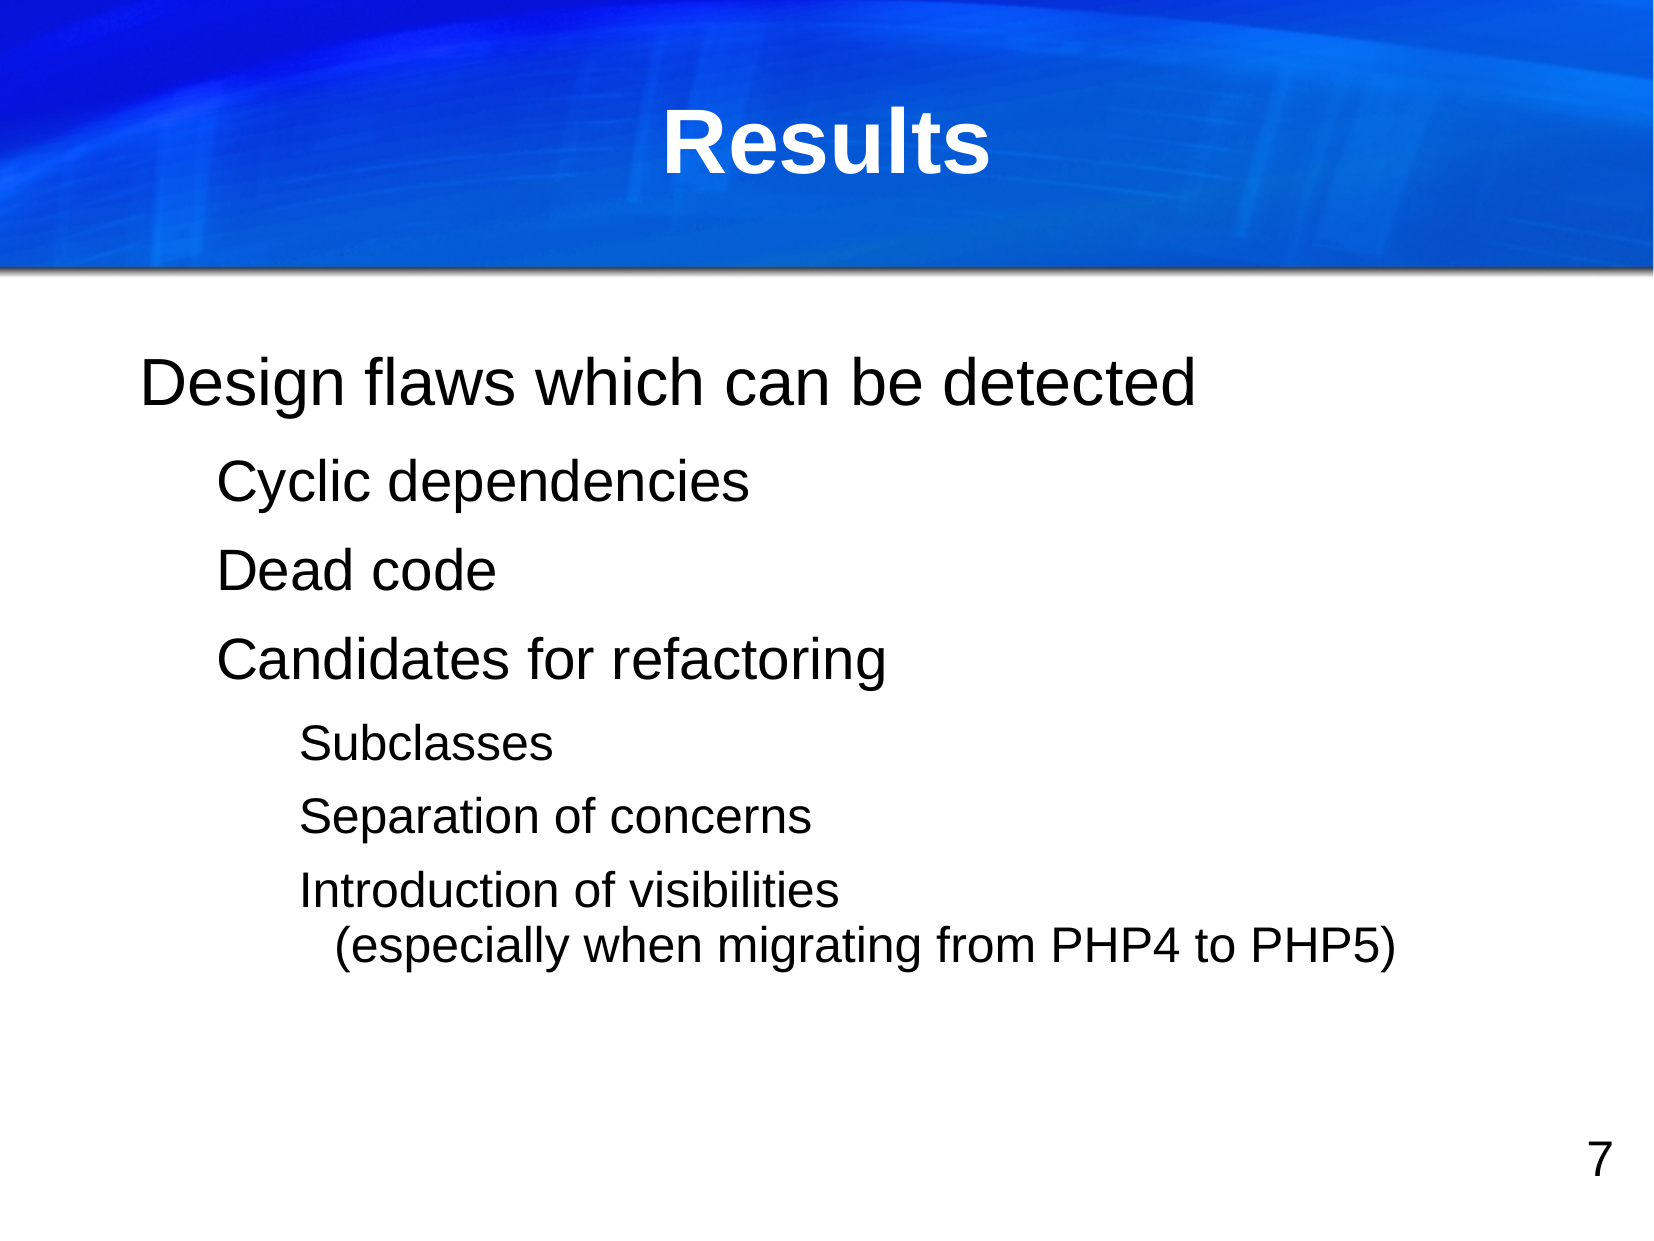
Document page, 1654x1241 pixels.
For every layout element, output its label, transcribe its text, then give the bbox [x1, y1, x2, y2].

picture [0, 0, 1654, 1241]
title Results [121, 37, 1534, 246]
list Design flaws which can be detected Cyclic dependencies Dead code Candidates for refactoring Subclasses Separation of concerns Introduction of visibilities (especially when migrating from PHP4 to PHP5) [121, 344, 1534, 1127]
